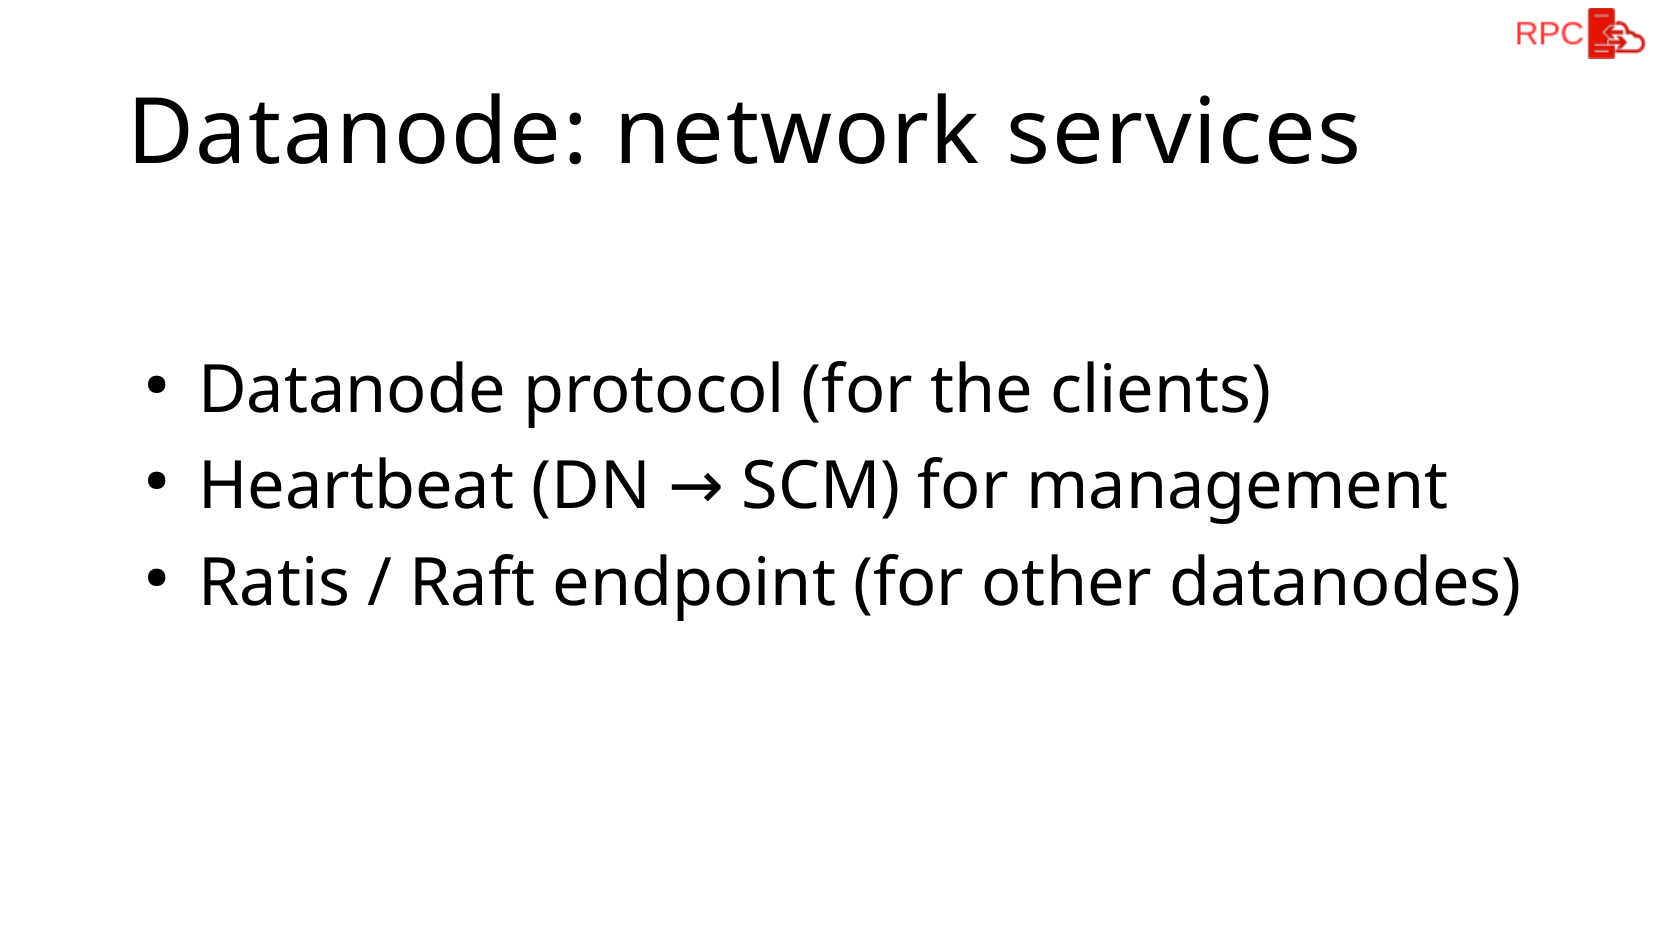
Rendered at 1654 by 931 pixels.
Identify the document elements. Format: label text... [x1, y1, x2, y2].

picture [1513, 8, 1654, 59]
title Datanode: network services [127, 69, 1654, 187]
list Datanode protocol (for the clients) Heartbeat (DN → SCM) for management Ratis / Raft endpoint (for other datanodes) [127, 244, 1527, 784]
